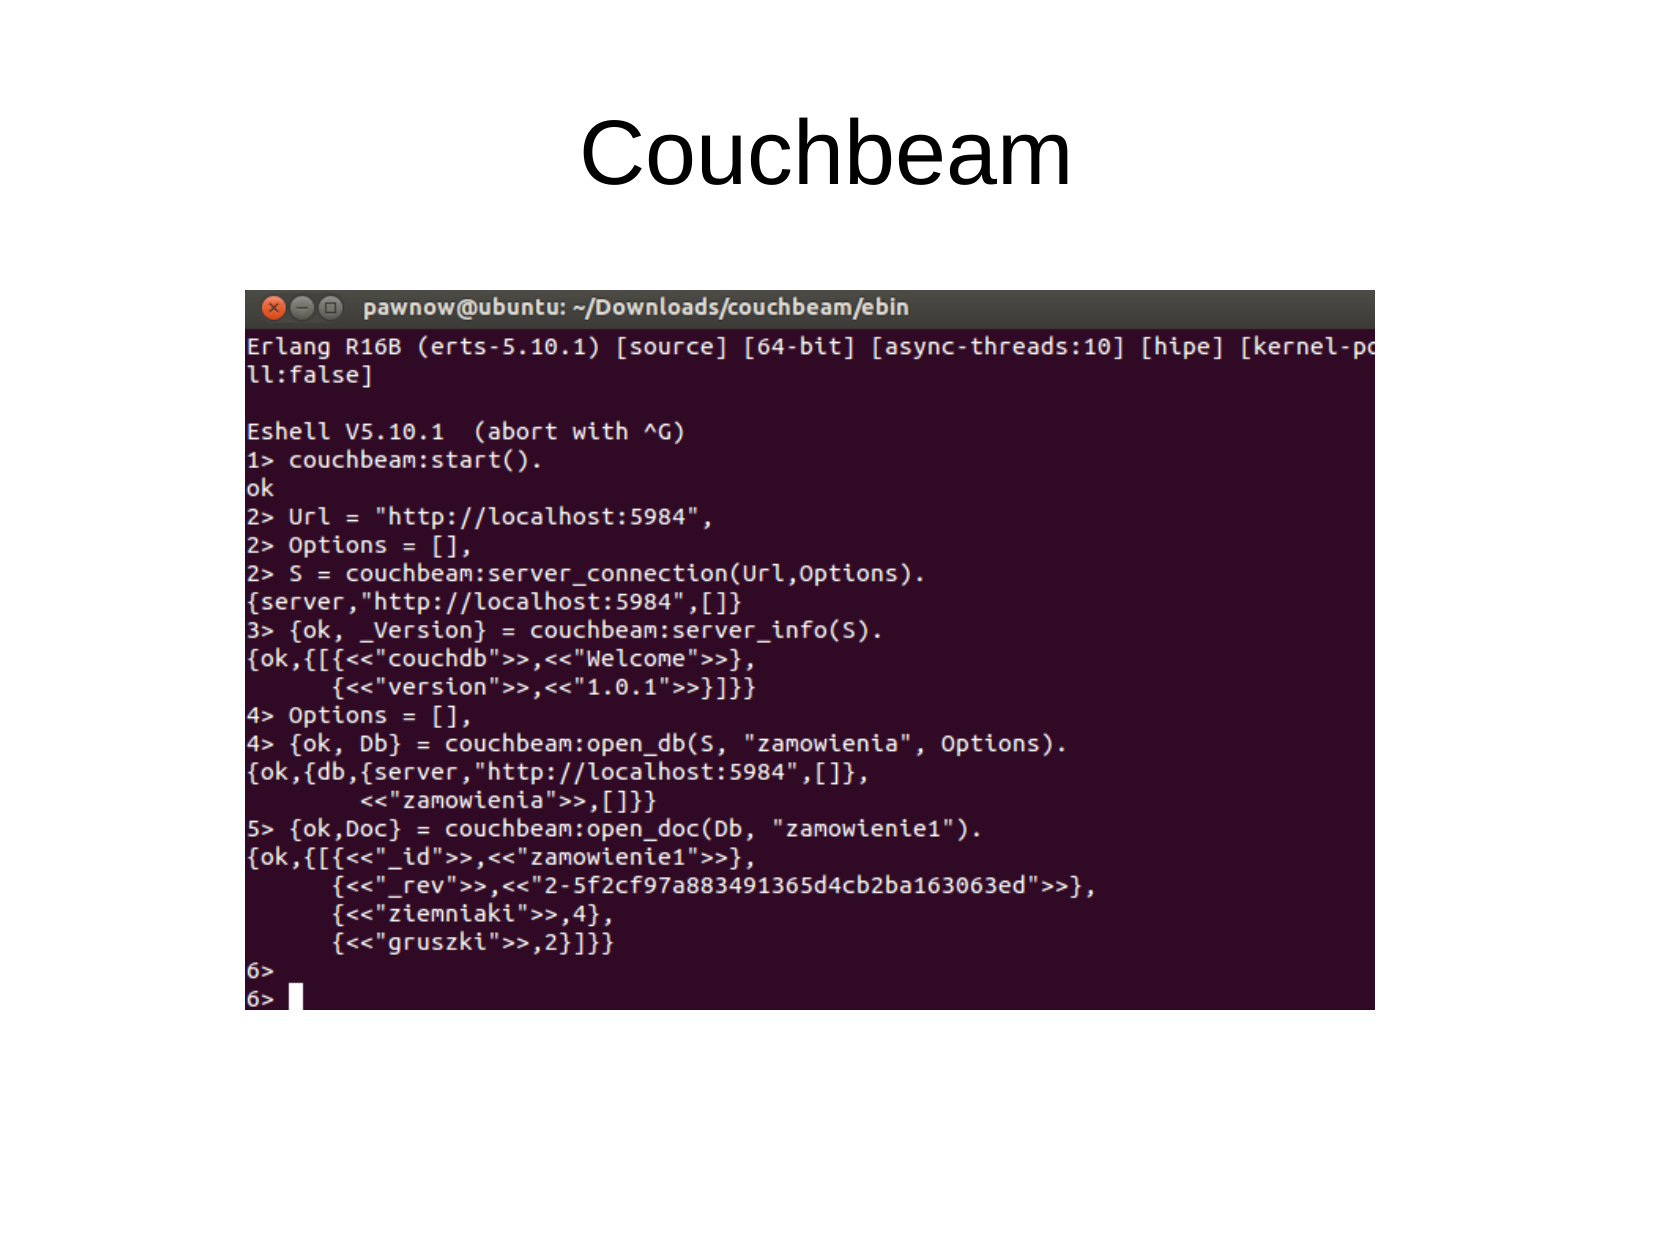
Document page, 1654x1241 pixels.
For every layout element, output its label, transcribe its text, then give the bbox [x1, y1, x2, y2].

title Couchbeam [82, 49, 1571, 257]
picture [245, 290, 1375, 1010]
